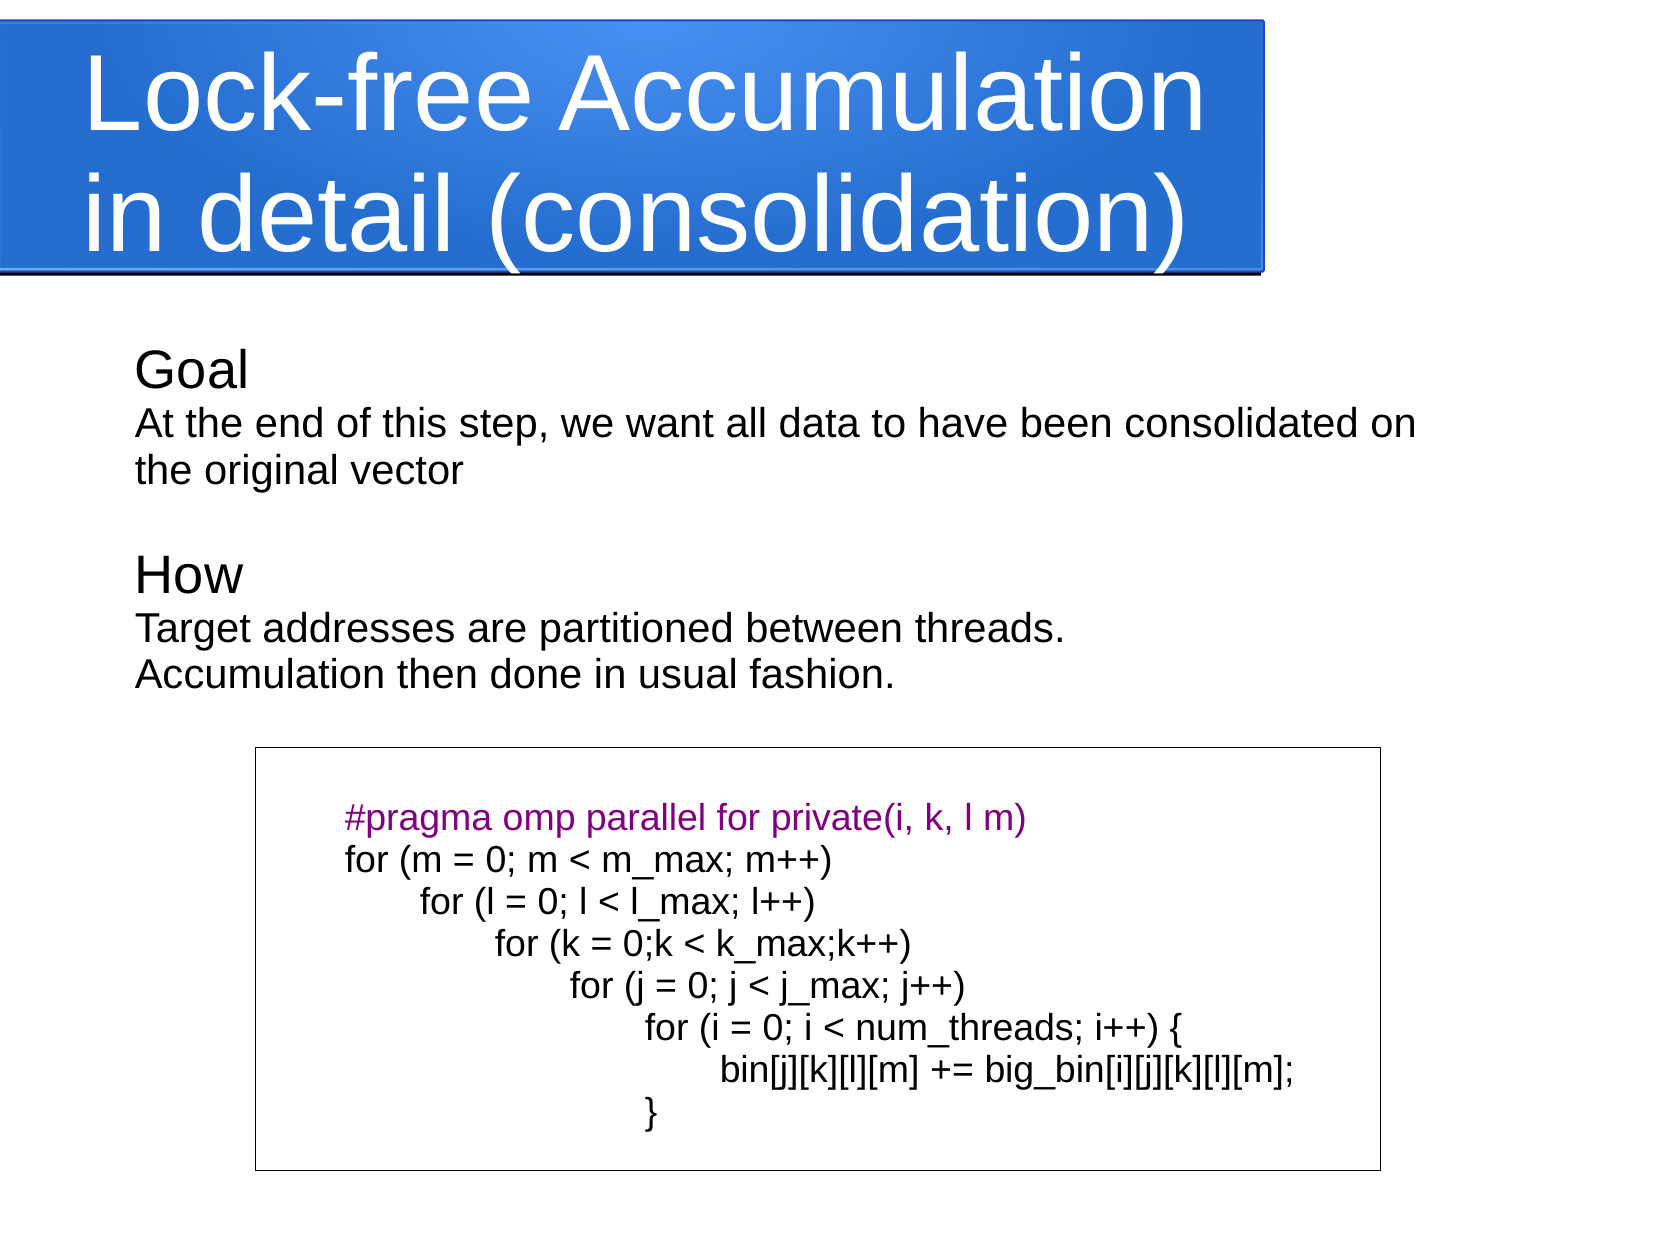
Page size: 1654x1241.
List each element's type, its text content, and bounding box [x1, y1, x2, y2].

title Lock-free Accumulation in detail (consolidation) [82, 32, 1251, 275]
text_box How Target addresses are partitioned between threads. Accumulation then done in usual fashion. [120, 536, 1486, 706]
text_box Goal At the end of this step, we want all data to have been consolidated on the original vector [120, 331, 1486, 501]
text_box #pragma omp parallel for private(i, k, l m) for (m = 0; m < m_max; m++) for (l = 0; l < l_max; l++) for (k = 0;k < k_max;k++) for (j = 0; j < j_max; j++) for (i = 0; i < num_threads; i++) { bin[j][k][l][m] += big_bin[i][j][k][l][m]; } [255, 747, 1381, 1171]
